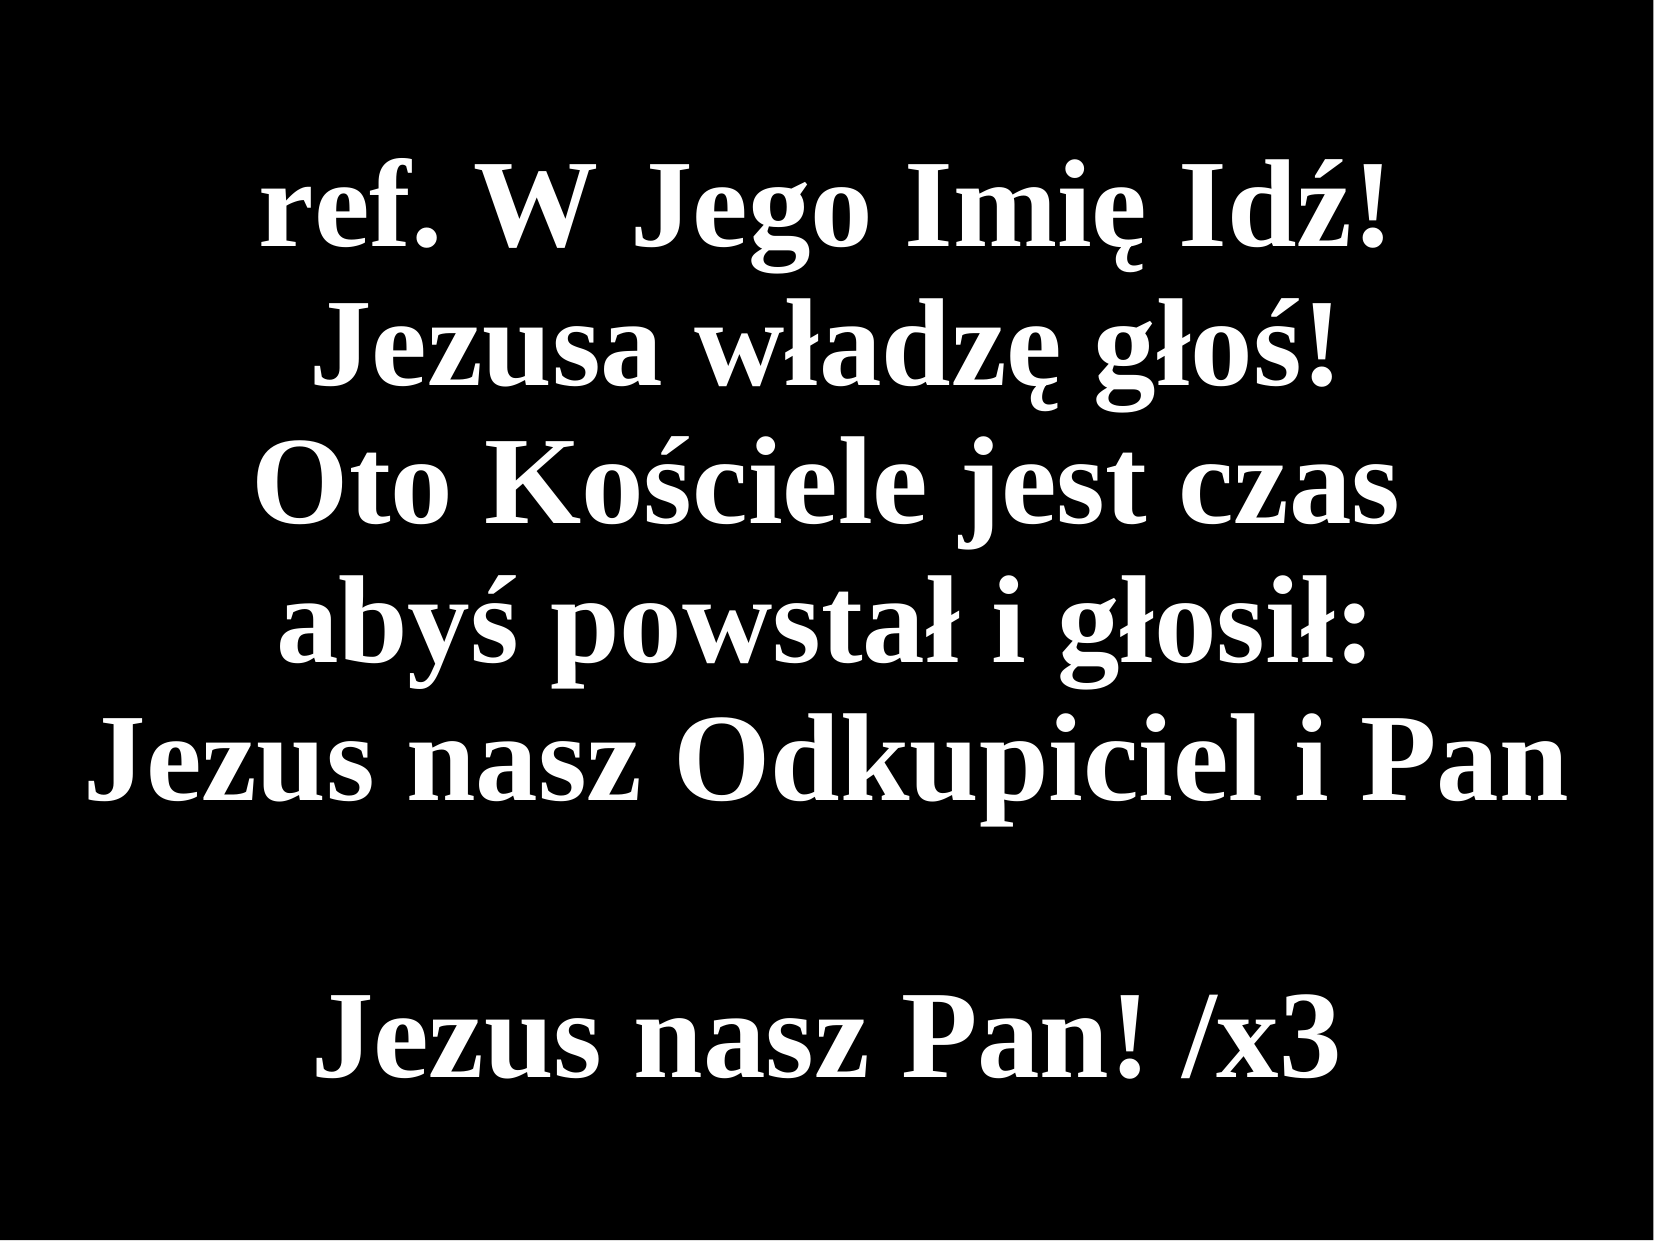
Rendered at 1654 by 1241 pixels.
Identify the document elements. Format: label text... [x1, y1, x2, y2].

title ref. W Jego Imię Idź! Jezusa władzę głoś! Oto Kościele jest czas abyś powstał i głosił: Jezus nasz Odkupiciel i Pan Jezus nasz Pan! /x3 [0, 0, 1654, 1241]
